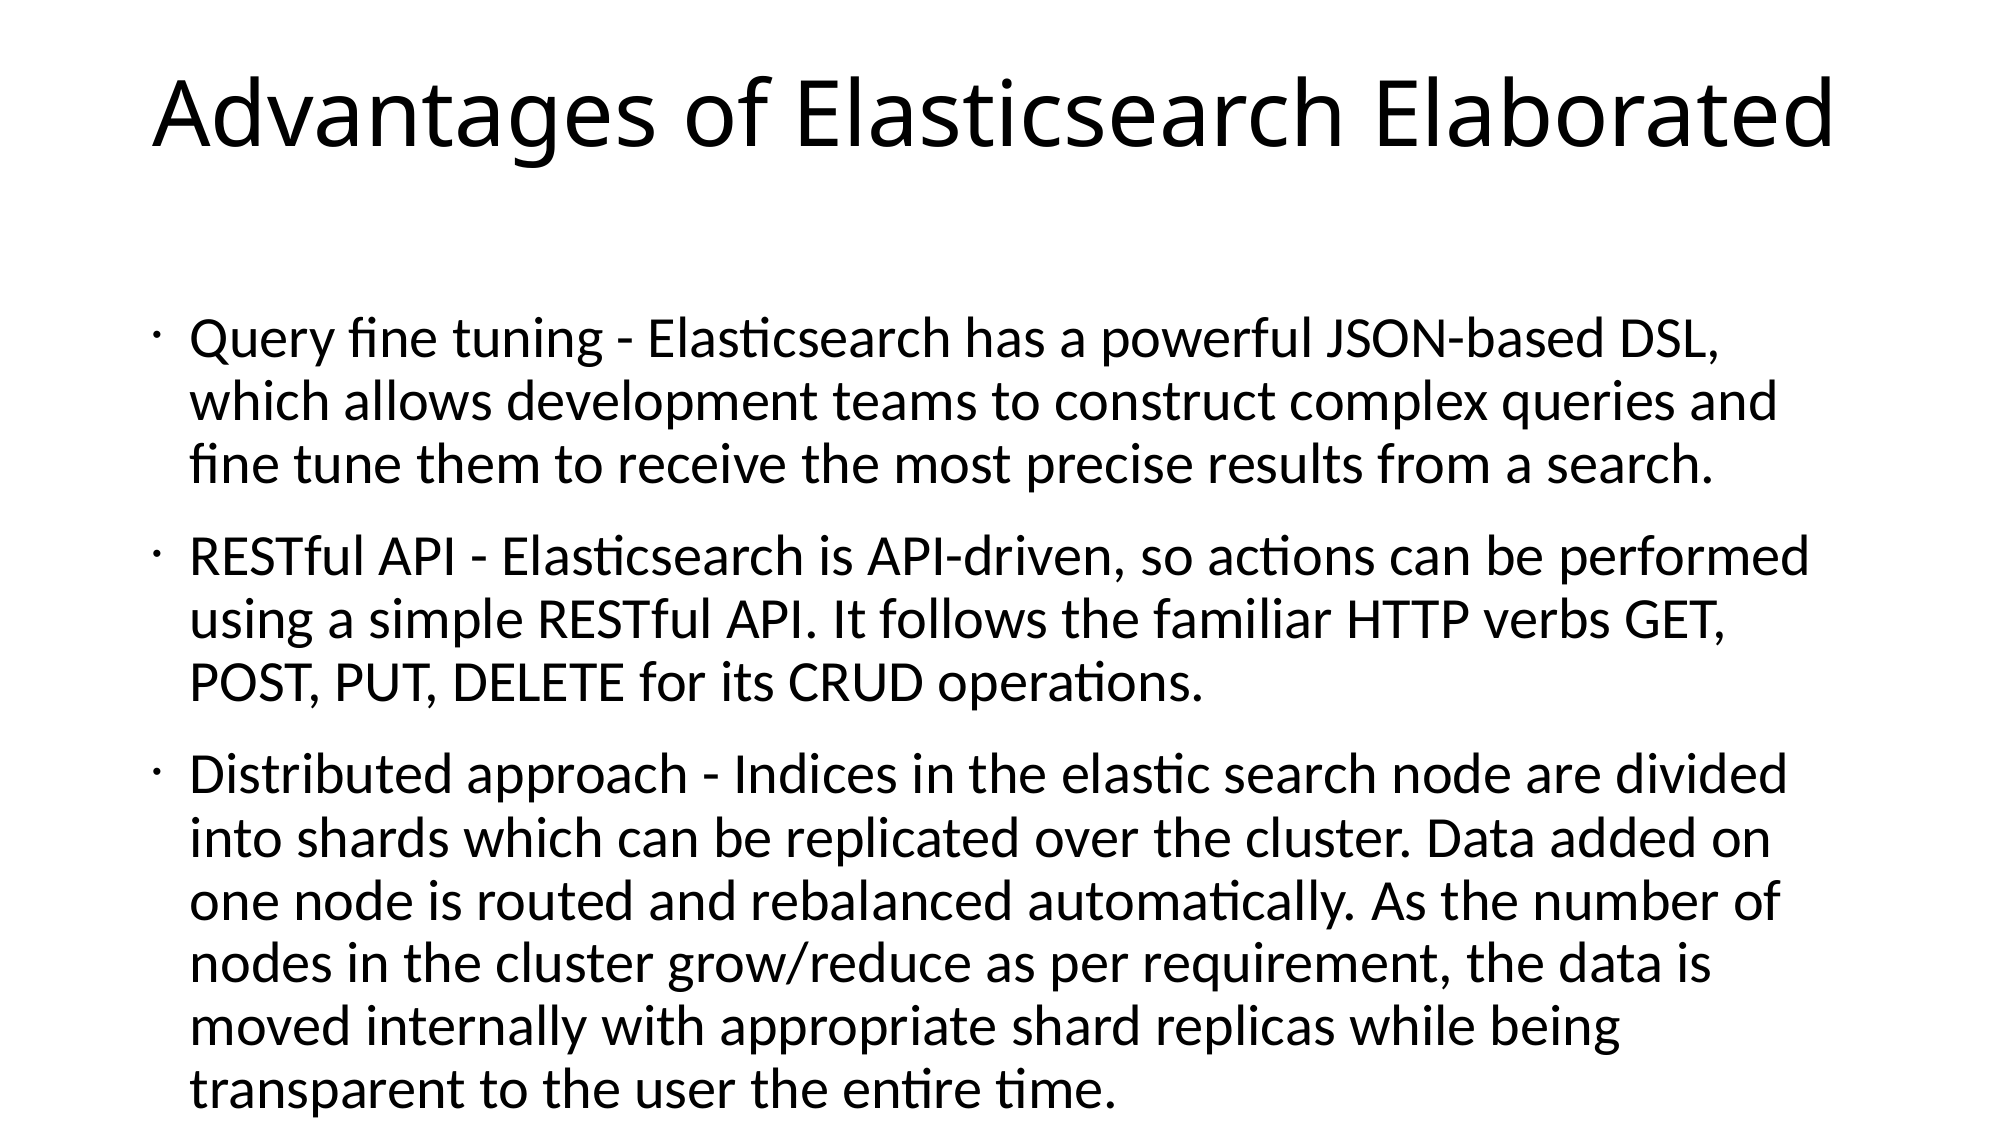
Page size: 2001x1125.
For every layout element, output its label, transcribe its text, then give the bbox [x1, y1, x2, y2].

list Query fine tuning - Elasticsearch has a powerful JSON-based DSL, which allows development teams to construct complex queries and fine tune them to receive the most precise results from a search. RESTful API - Elasticsearch is API-driven, so actions can be performed using a simple RESTful API. It follows the familiar HTTP verbs GET, POST, PUT, DELETE for its CRUD operations. Distributed approach - Indices in the elastic search node are divided into shards which can be replicated over the cluster. Data added on one node is routed and rebalanced automatically. As the number of nodes in the cluster grow/reduce as per requirement, the data is moved internally with appropriate shard replicas while being transparent to the user the entire time. [137, 299, 1863, 1014]
title Advantages of Elasticsearch Elaborated [137, 59, 1863, 278]
